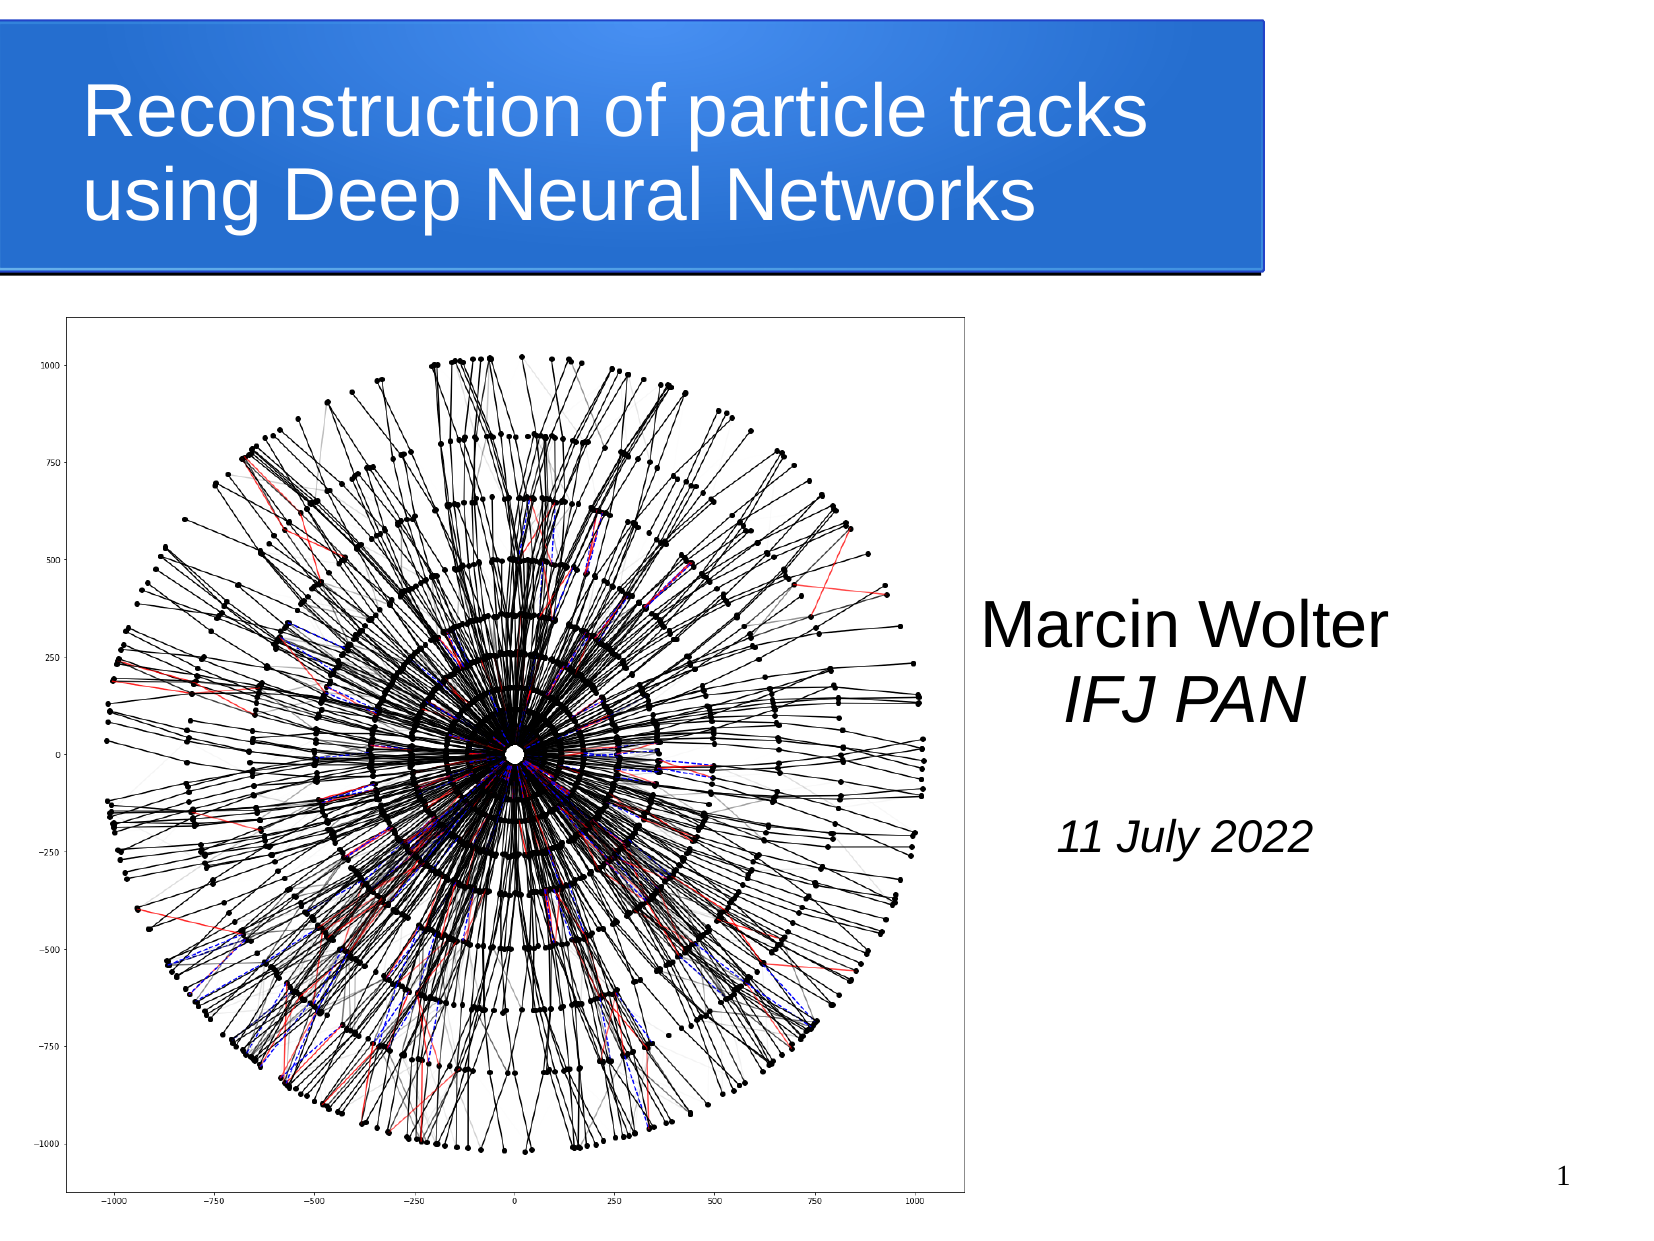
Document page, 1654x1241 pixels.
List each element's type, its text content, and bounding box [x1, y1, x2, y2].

title Reconstruction of particle tracks using Deep Neural Networks [82, 49, 1250, 257]
subtitle Marcin Wolter IFJ PAN 11 July 2022 [780, 290, 1591, 1160]
picture [27, 311, 969, 1211]
